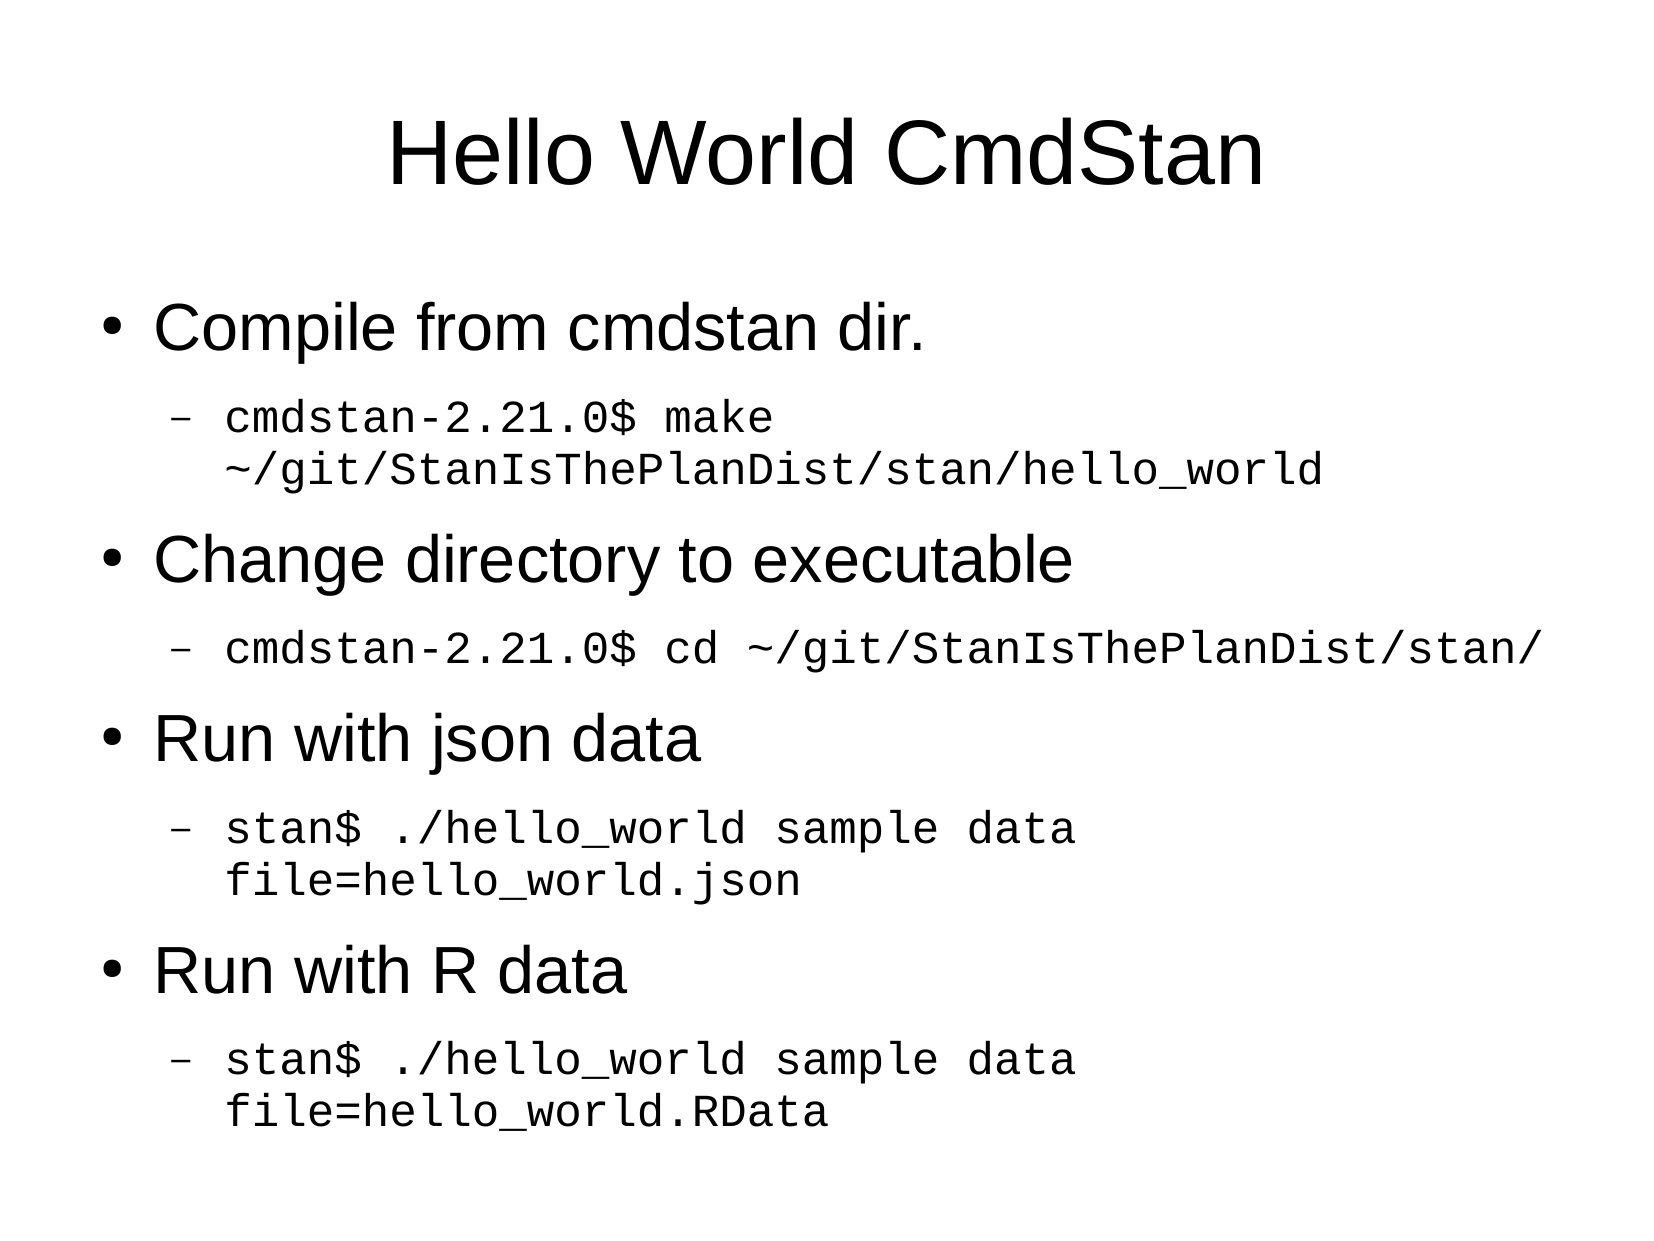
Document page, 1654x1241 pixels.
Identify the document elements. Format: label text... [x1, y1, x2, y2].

title Hello World CmdStan [82, 49, 1571, 257]
list Compile from cmdstan dir. cmdstan-2.21.0$ make ~/git/StanIsThePlanDist/stan/hello_world Change directory to executable cmdstan-2.21.0$ cd ~/git/StanIsThePlanDist/stan/ Run with json data stan$ ./hello_world sample data file=hello_world.json Run with R data stan$ ./hello_world sample data file=hello_world.RData [82, 290, 1571, 1241]
